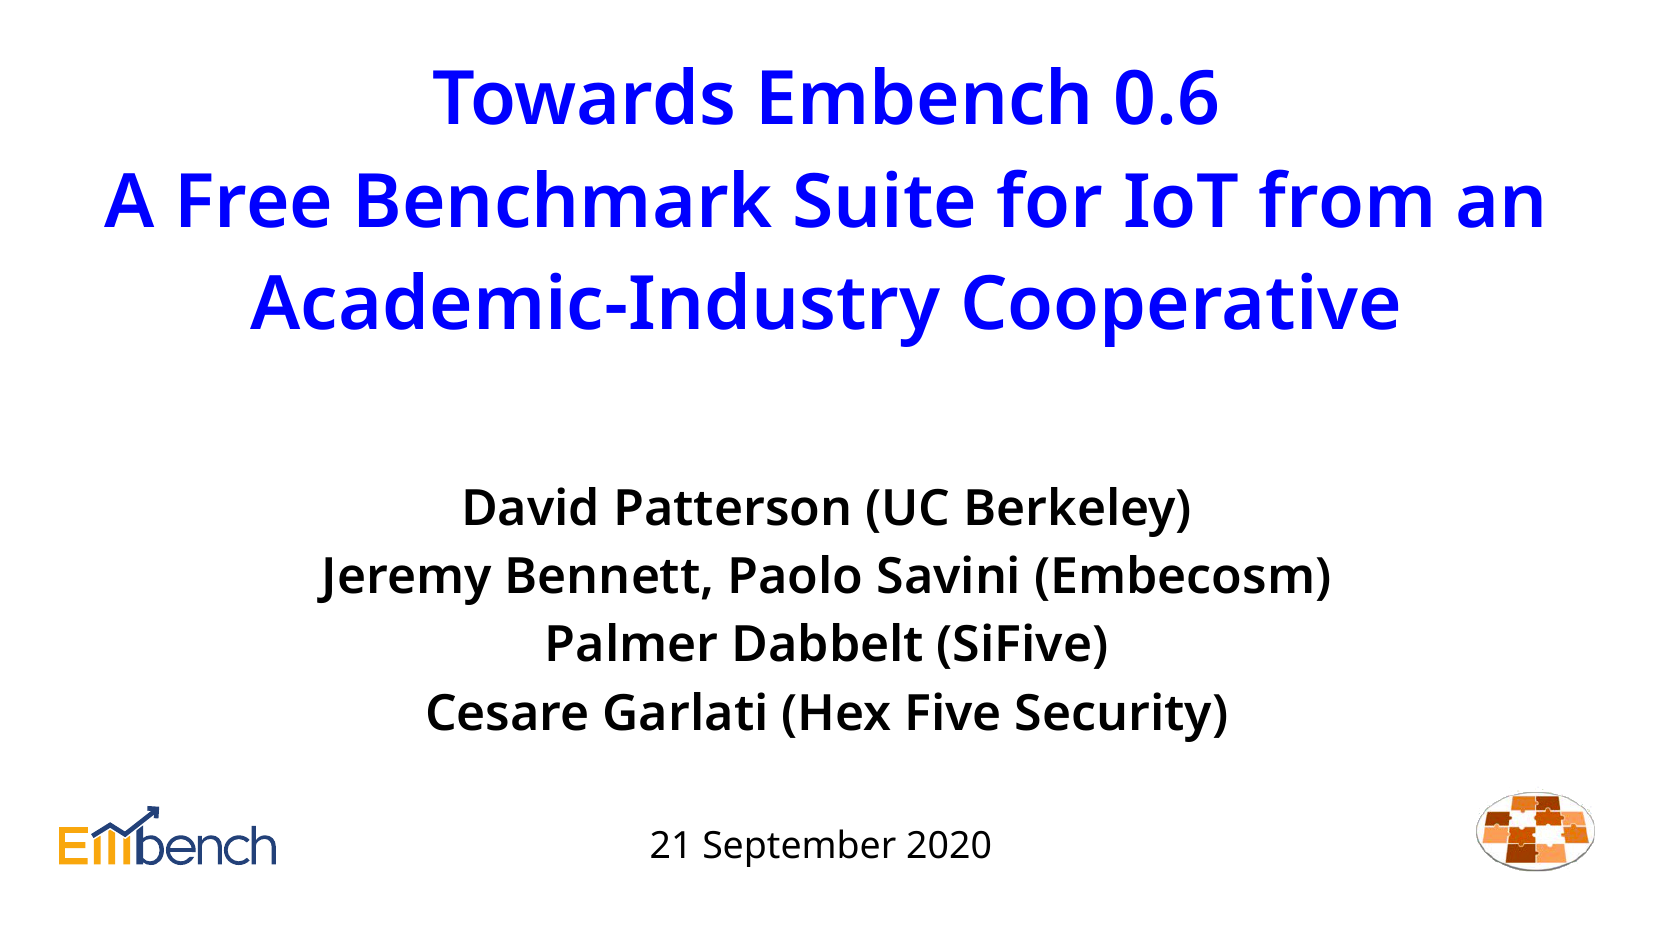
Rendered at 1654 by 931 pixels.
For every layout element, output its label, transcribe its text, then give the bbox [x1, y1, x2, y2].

text_box 21 September 2020 [634, 810, 1019, 881]
title Towards Embench 0.6 A Free Benchmark Suite for IoT from an Academic-Industry Cooperative [56, 32, 1598, 364]
picture [1476, 786, 1595, 872]
subtitle David Patterson (UC Berkeley) Jeremy Bennett, Paolo Savini (Embecosm) Palmer Dabbelt (SiFive) Cesare Garlati (Hex Five Security) [82, 389, 1571, 759]
